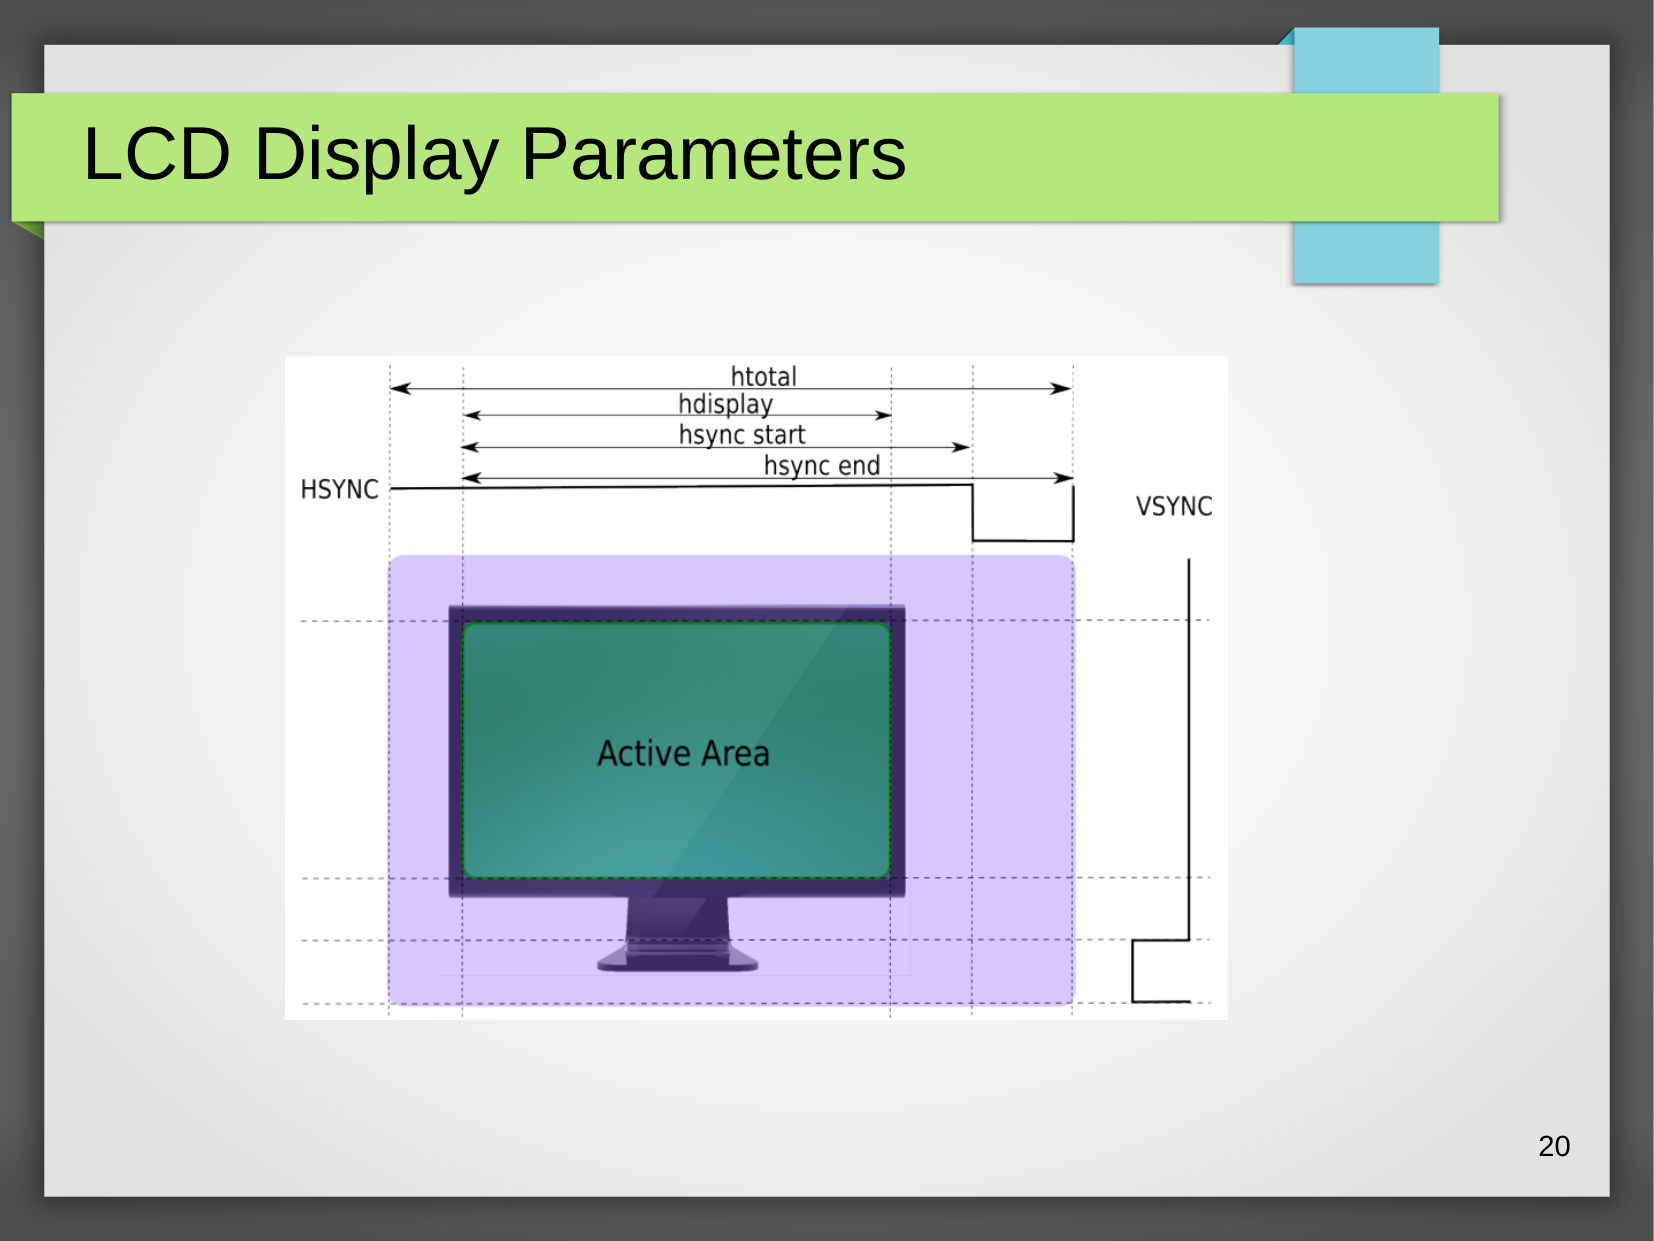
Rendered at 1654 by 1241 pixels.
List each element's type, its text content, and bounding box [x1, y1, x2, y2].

title LCD Display Parameters [82, 94, 1264, 213]
picture [0, 0, 1654, 1241]
